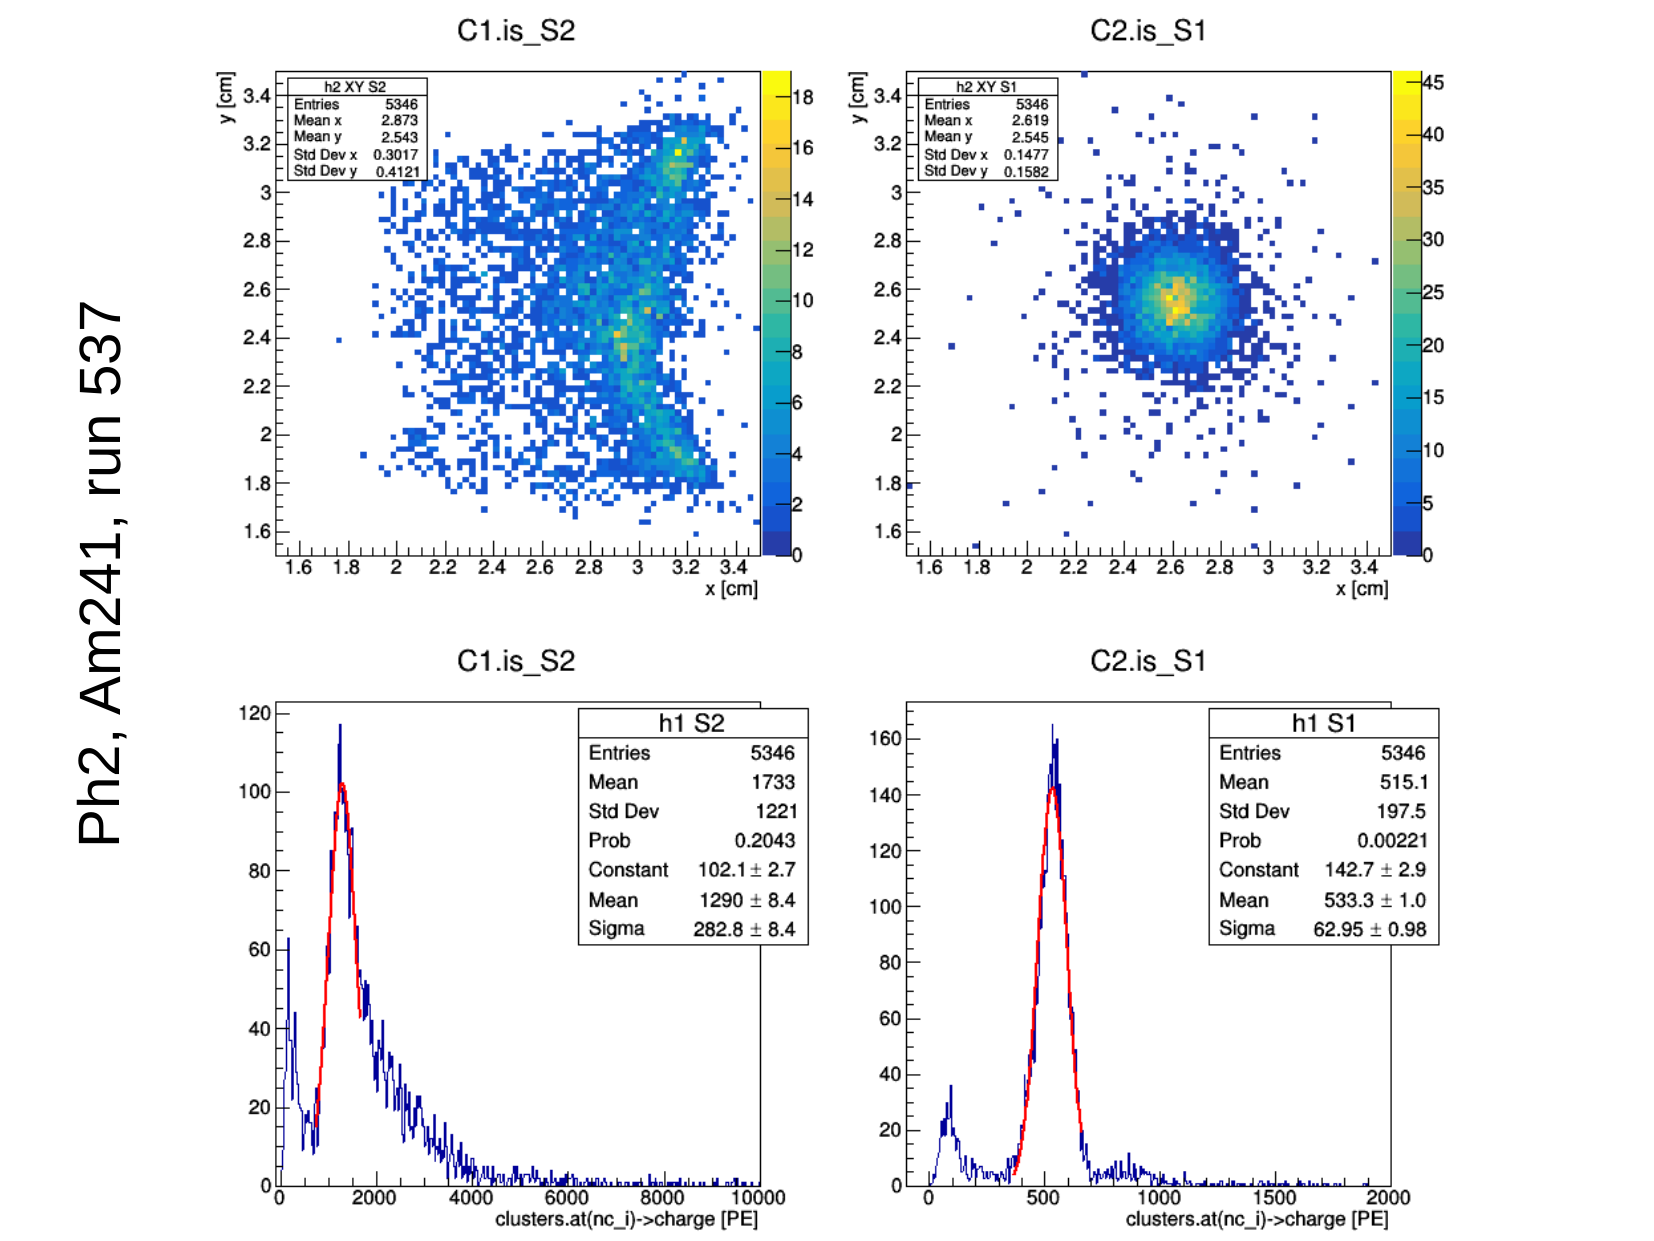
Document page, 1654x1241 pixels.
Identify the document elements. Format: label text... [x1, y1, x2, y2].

text_box Ph2, Am241, run 537 [59, 233, 196, 916]
picture [209, 2, 1457, 1241]
